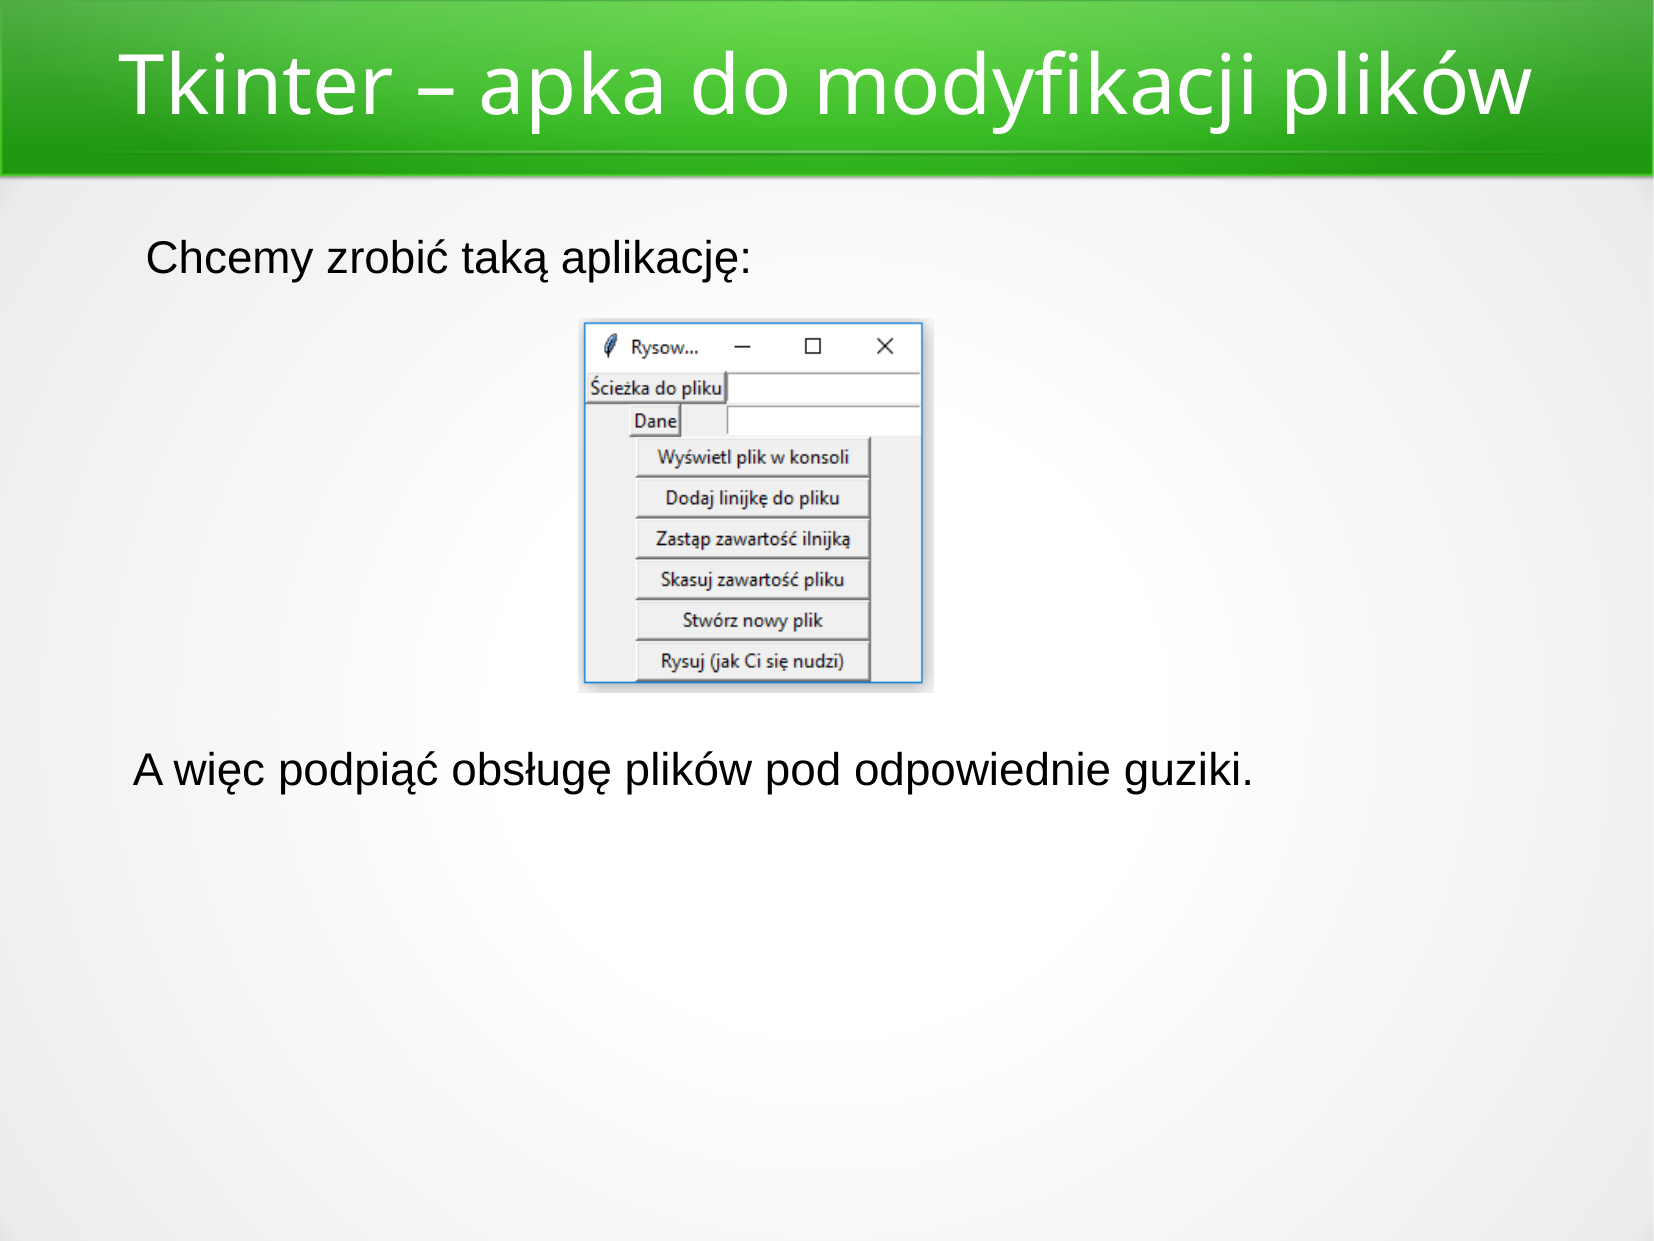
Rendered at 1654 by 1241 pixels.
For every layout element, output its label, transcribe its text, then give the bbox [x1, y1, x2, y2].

picture [0, 0, 1654, 1241]
text_box Chcemy zrobić taką aplikację: A więc podpiąć obsługę plików pod odpowiednie guziki. [118, 224, 1571, 1009]
title Tkinter – apka do modyfikacji plików [82, 11, 1571, 154]
